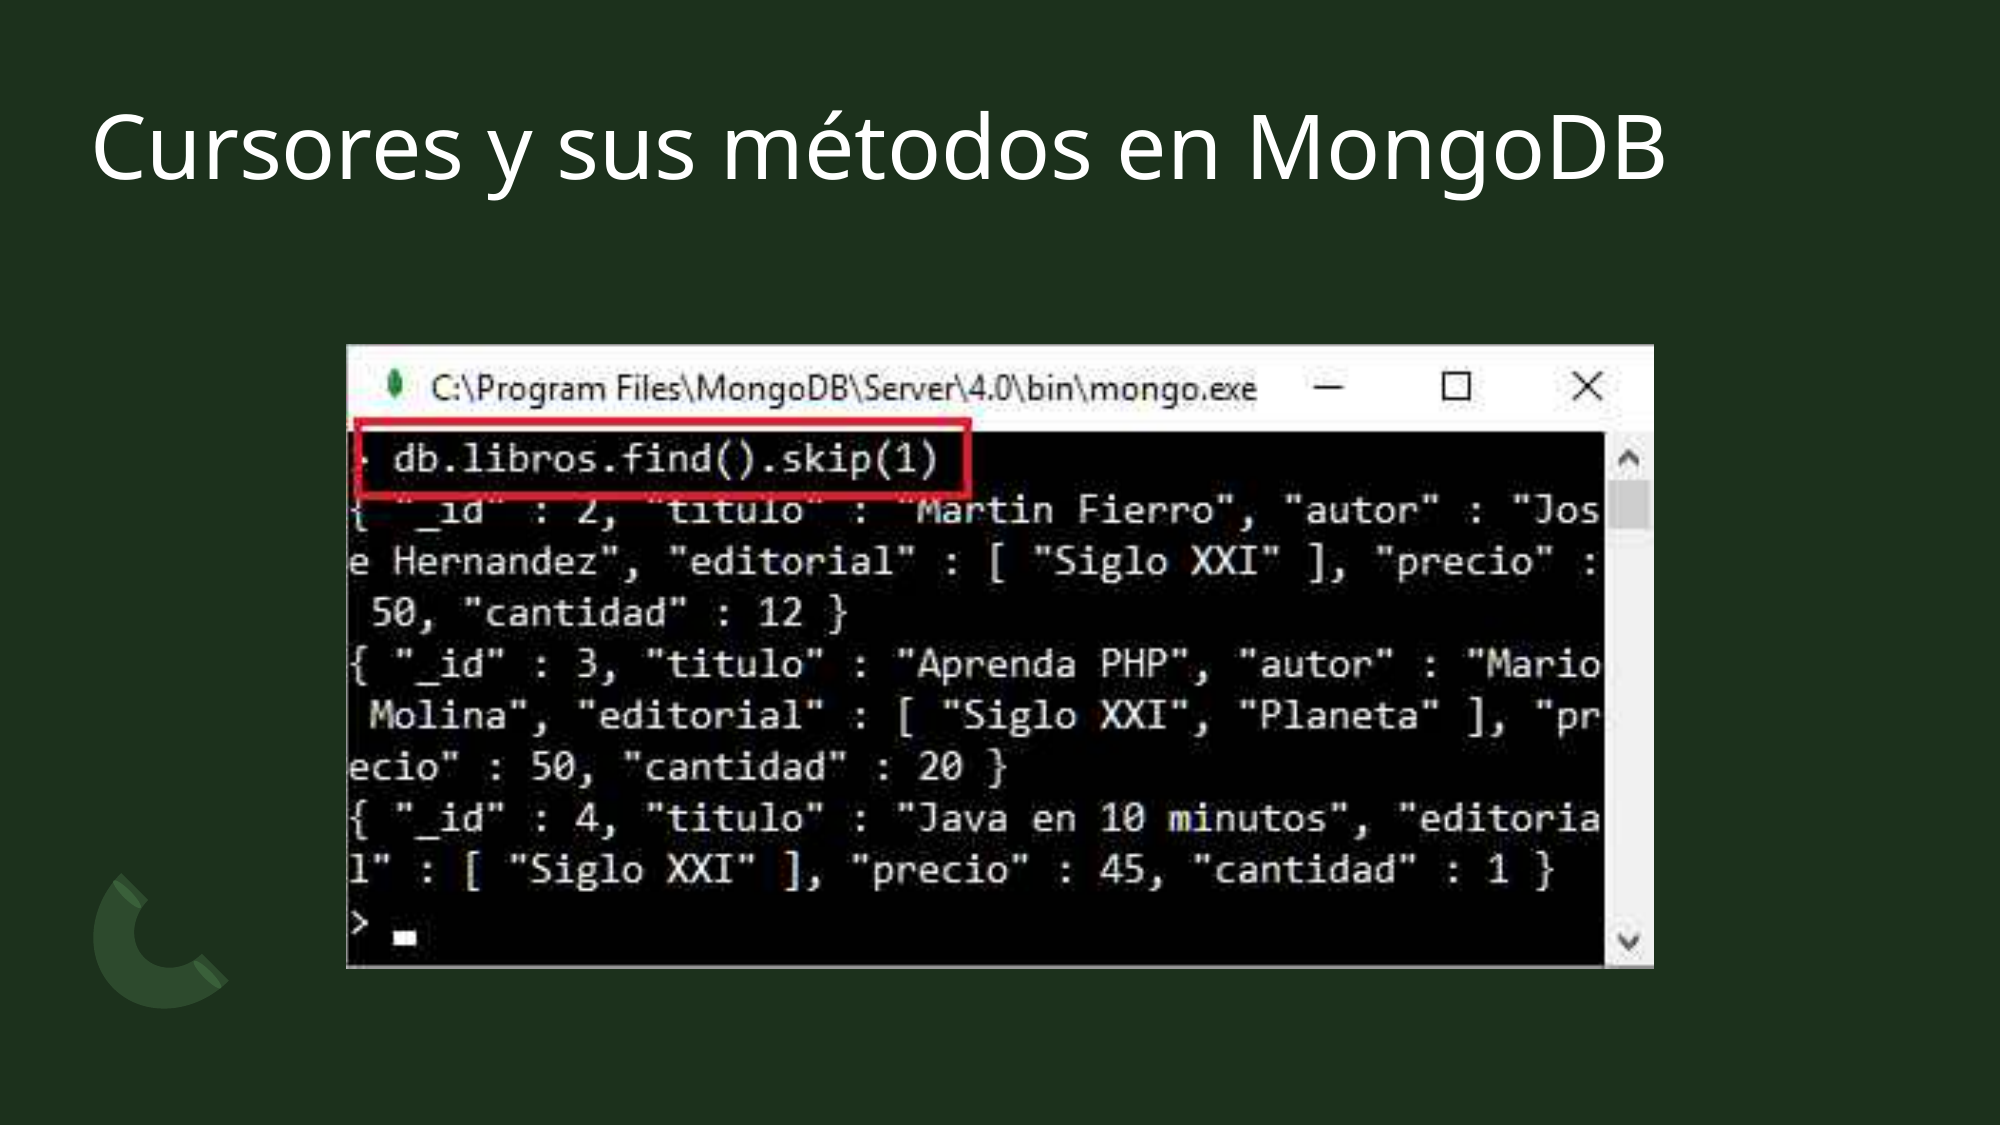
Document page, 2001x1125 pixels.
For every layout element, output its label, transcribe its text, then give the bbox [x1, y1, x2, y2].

picture [346, 344, 1654, 969]
title Cursores y sus métodos en MongoDB [90, 90, 1910, 309]
